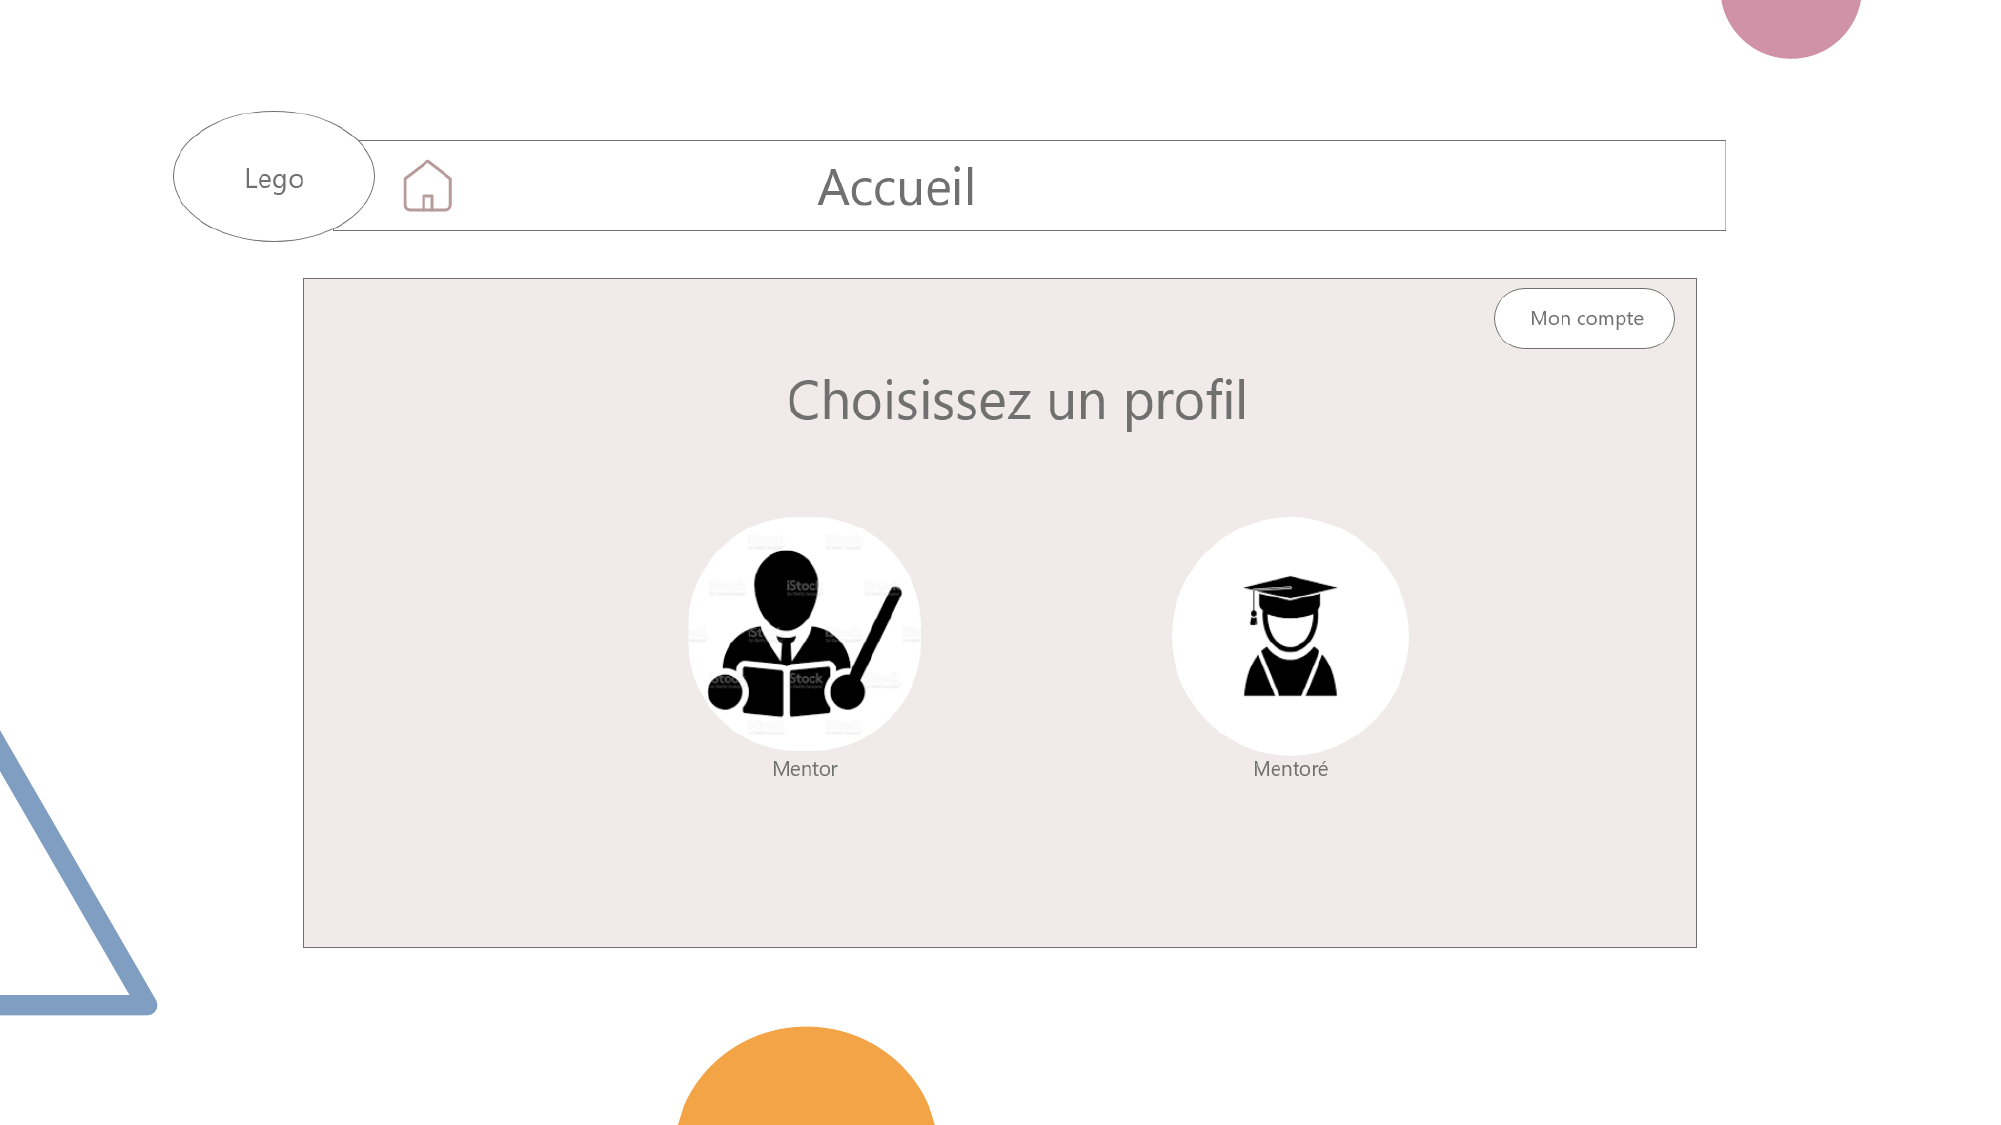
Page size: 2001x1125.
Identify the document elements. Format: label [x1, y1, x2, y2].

picture [164, 98, 1802, 1047]
text_box [677, 1026, 935, 1125]
